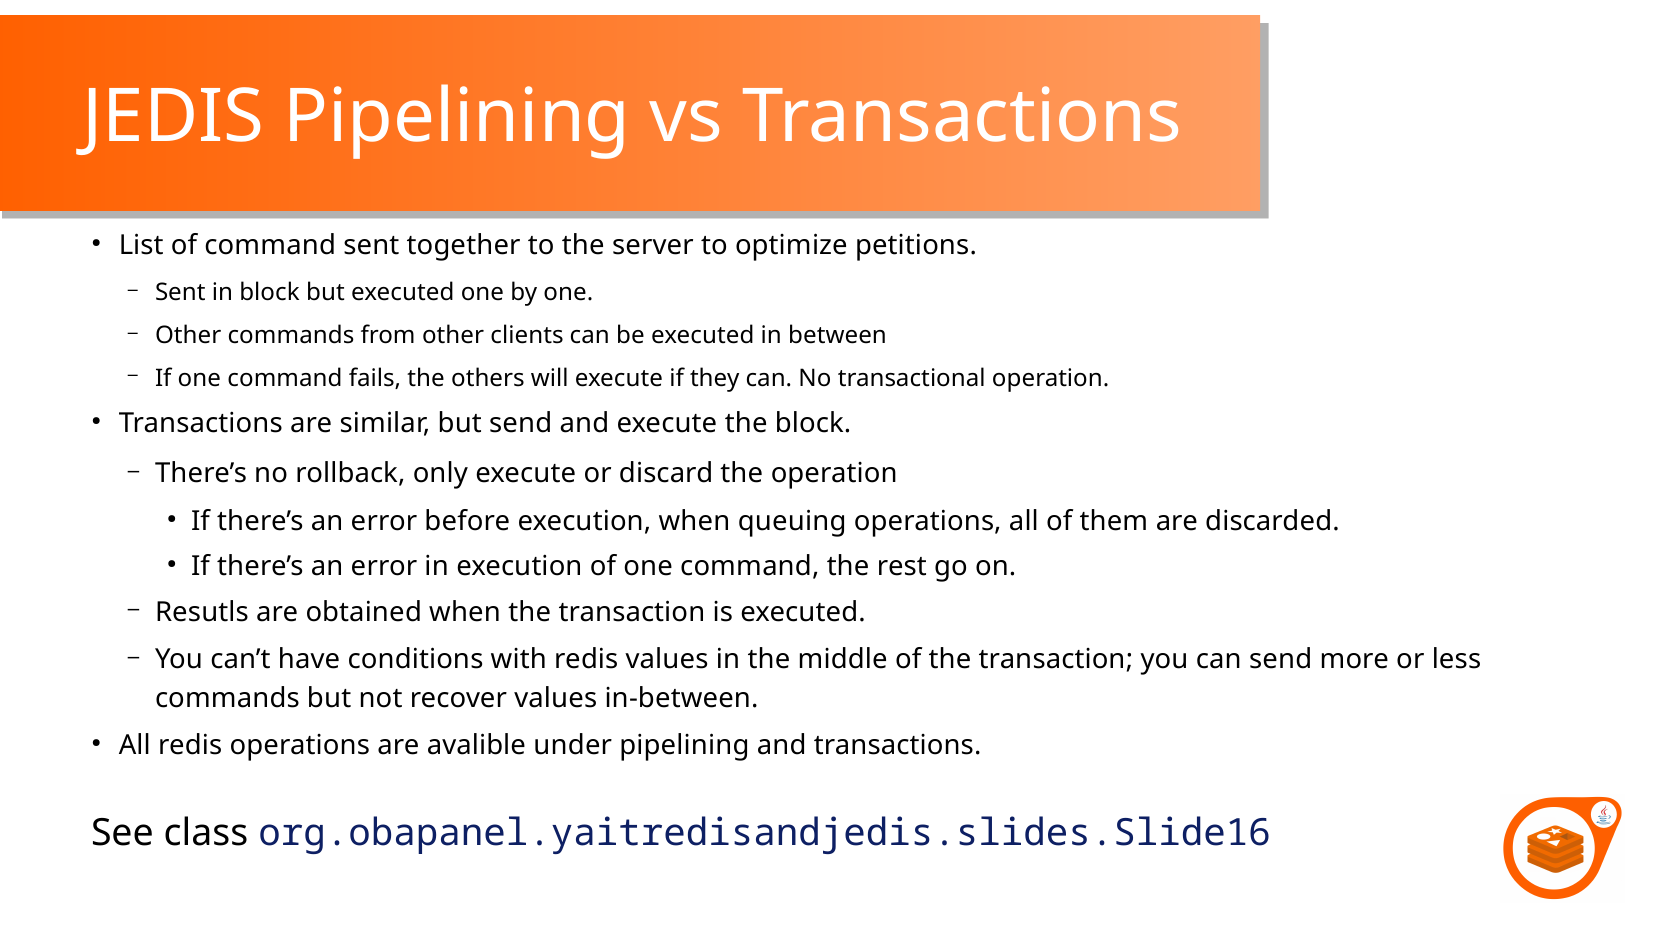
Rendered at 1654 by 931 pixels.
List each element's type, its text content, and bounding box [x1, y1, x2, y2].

picture [1500, 794, 1625, 903]
title JEDIS Pipelining vs Transactions [82, 35, 1235, 189]
list List of command sent together to the server to optimize petitions. Sent in block but executed one by one. Other commands from other clients can be executed in between If one command fails, the others will execute if they can. No transactional operation. Transactions are similar, but send and execute the block. There’s no rollback, only execute or discard the operation If there’s an error before execution, when queuing operations, all of them are discarded. If there’s an error in execution of one command, the rest go on. Resutls are obtained when the transaction is executed. You can’t have conditions with redis values in the middle of the transaction; you can send more or less commands but not recover values in-between. All redis operations are avalible under pipelining and transactions. [82, 224, 1571, 764]
text_box See class org.obapanel.yaitredisandjedis.slides.Slide16 [76, 798, 1111, 856]
